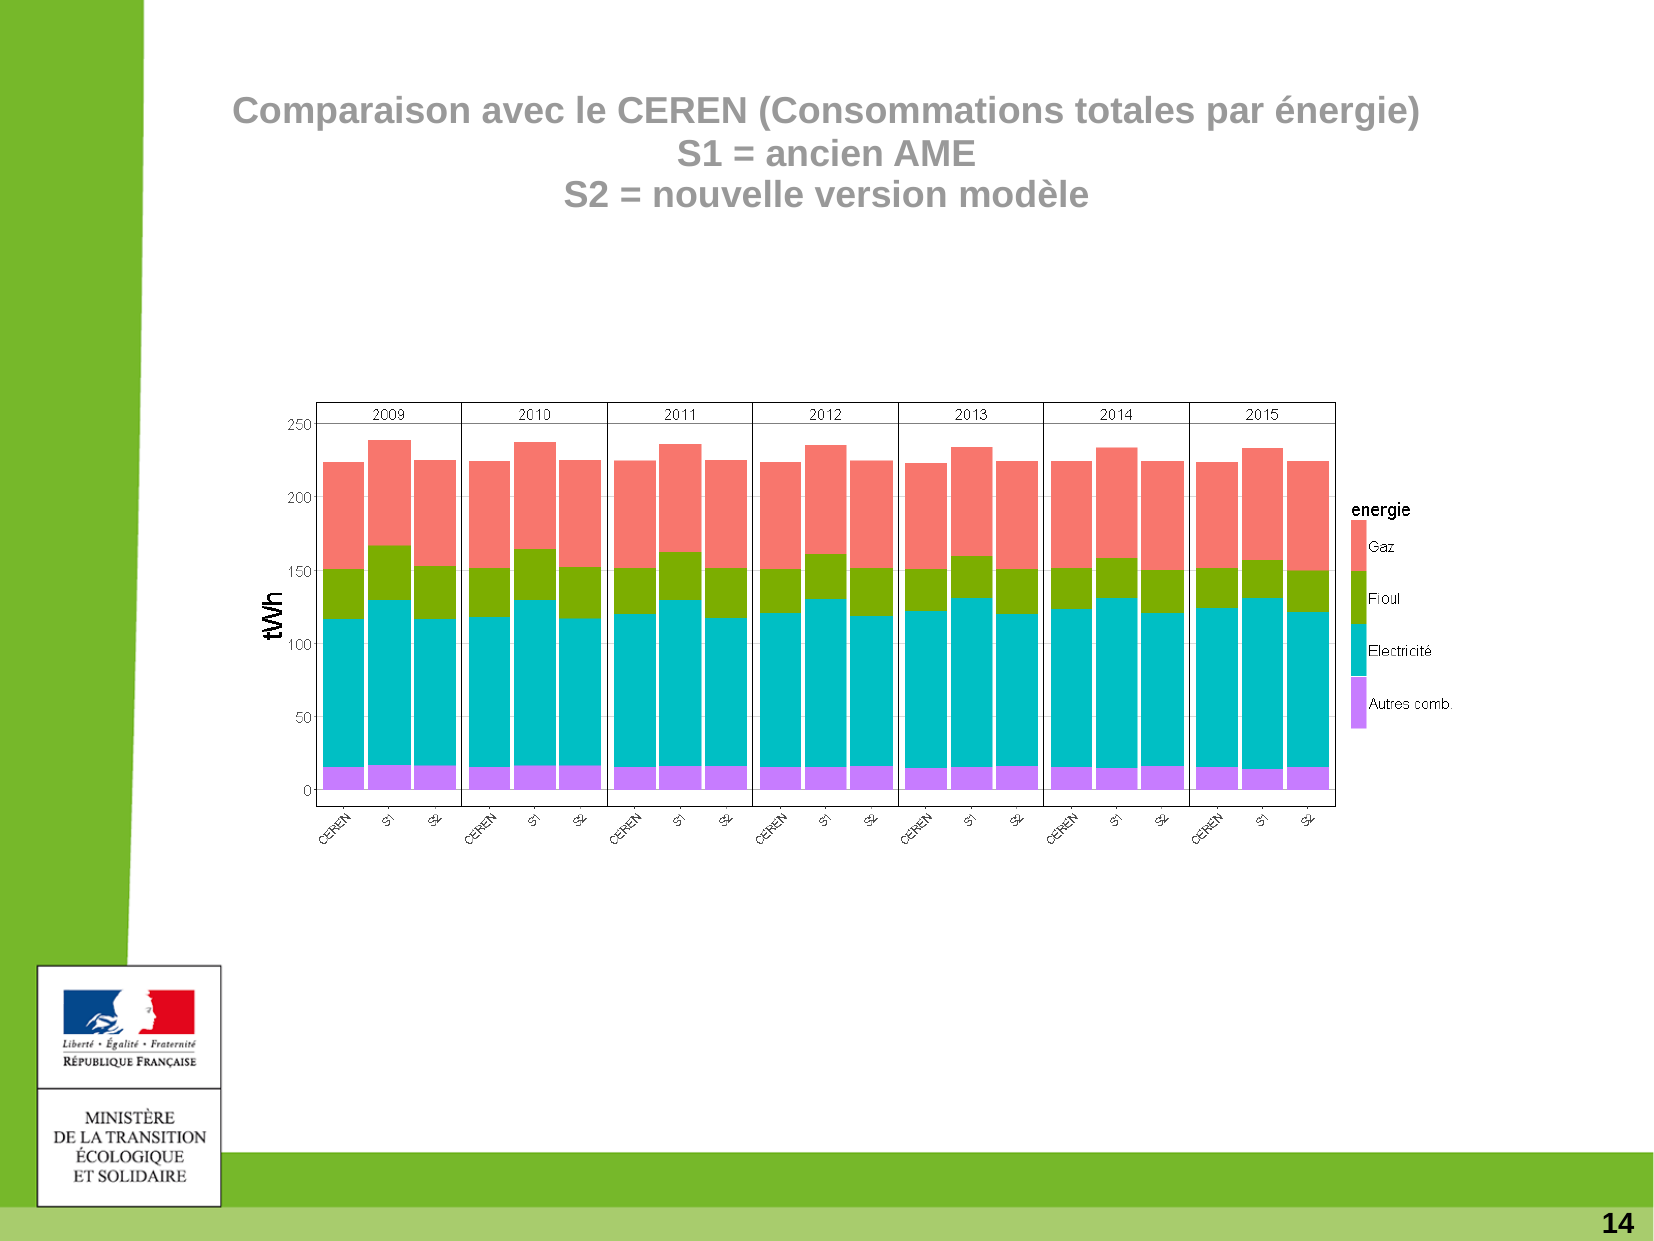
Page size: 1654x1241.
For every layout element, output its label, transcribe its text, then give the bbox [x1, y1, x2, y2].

title Comparaison avec le CEREN (Consommations totales par énergie) S1 = ancien AME S2 = nouvelle version modèle [82, 49, 1571, 257]
picture [0, 0, 1654, 1241]
